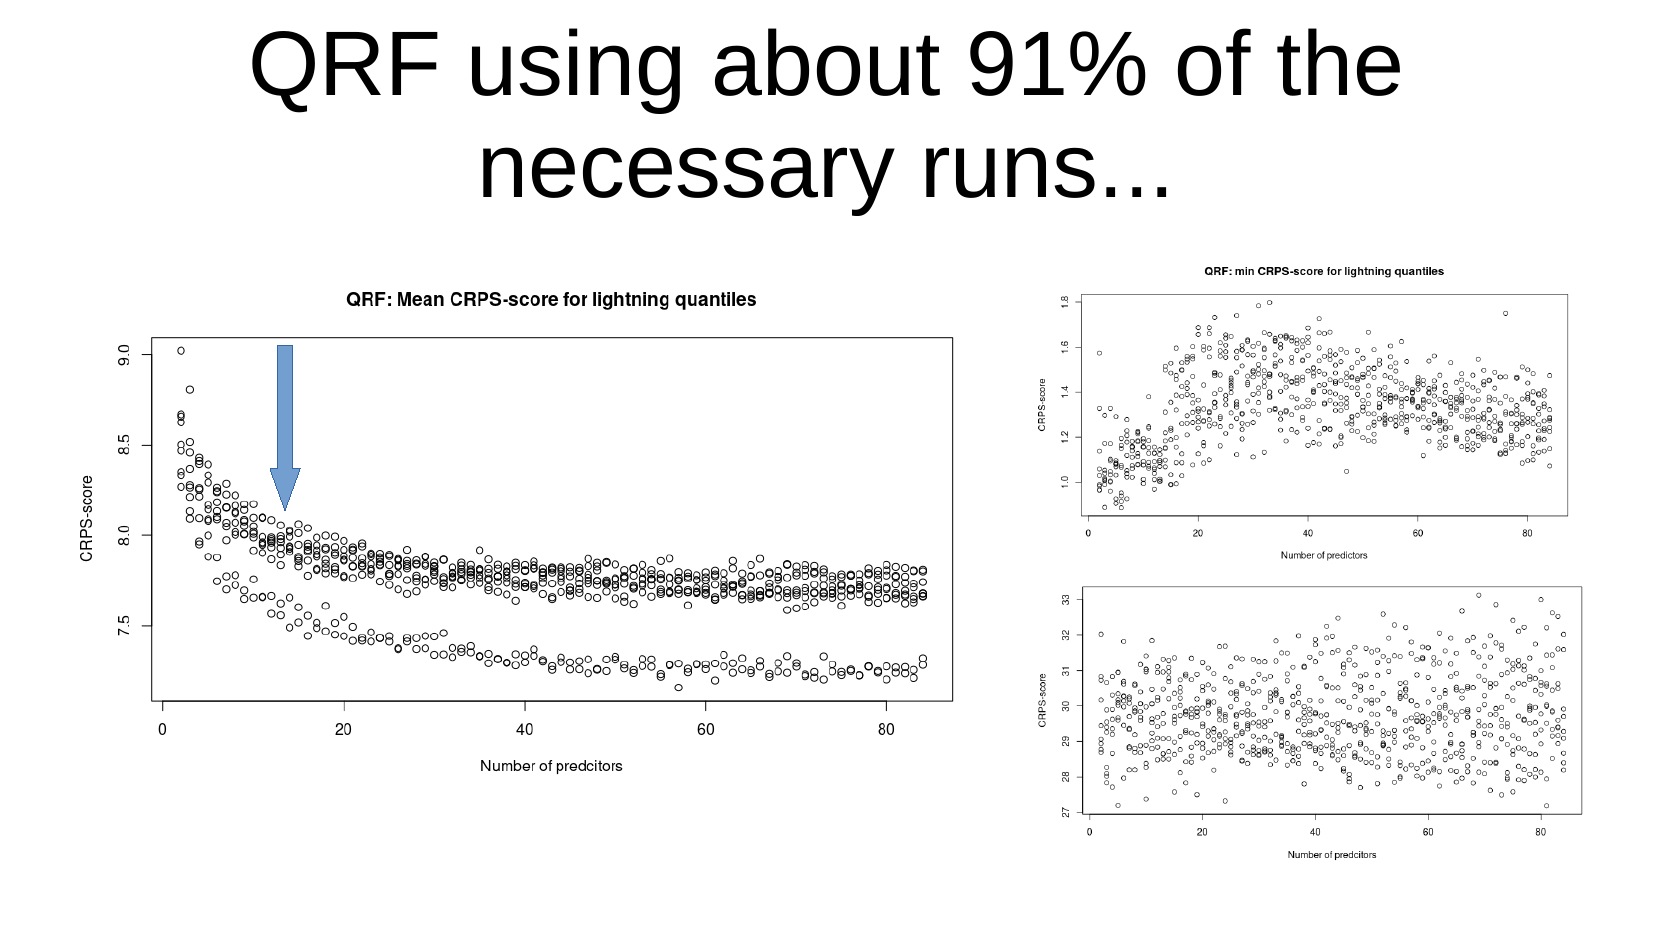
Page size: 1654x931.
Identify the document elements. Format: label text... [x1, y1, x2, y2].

text_box [270, 345, 301, 511]
picture [75, 261, 991, 796]
title QRF using about 91% of the necessary runs... [82, 12, 1571, 218]
picture [1035, 248, 1606, 873]
